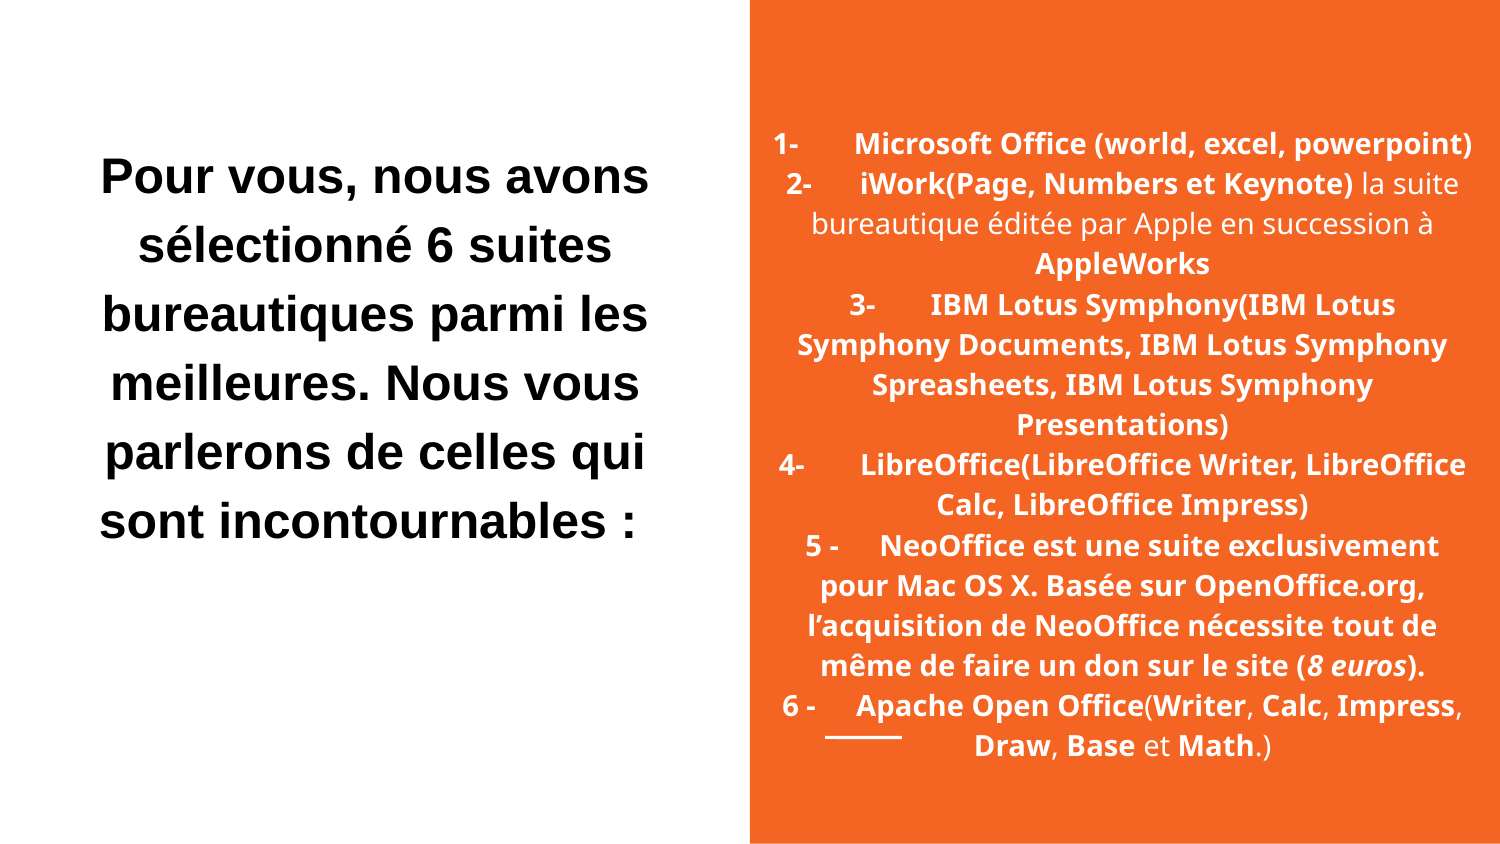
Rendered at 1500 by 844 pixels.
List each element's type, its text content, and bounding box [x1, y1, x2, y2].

text_box 1- Microsoft Office (world, excel, powerpoint) 2- iWork(Page, Numbers et Keynote) la suite bureautique éditée par Apple en succession à AppleWorks 3- IBM Lotus Symphony(IBM Lotus Symphony Documents, IBM Lotus Symphony Spreasheets, IBM Lotus Symphony Presentations) 4- LibreOffice(LibreOffice Writer, LibreOffice Calc, LibreOffice Impress) 5 - NeoOffice est une suite exclusivement pour Mac OS X. Basée sur OpenOffice.org, l’acquisition de NeoOffice nécessite tout de même de faire un don sur le site (8 euros). 6 - Apache Open Office(Writer, Calc, Impress, Draw, Base et Math.) [754, 50, 1492, 832]
subtitle Pour vous, nous avons sélectionné 6 suites bureautiques parmi les meilleures. Nous vous parlerons de celles qui sont incontournables : [43, 33, 708, 737]
